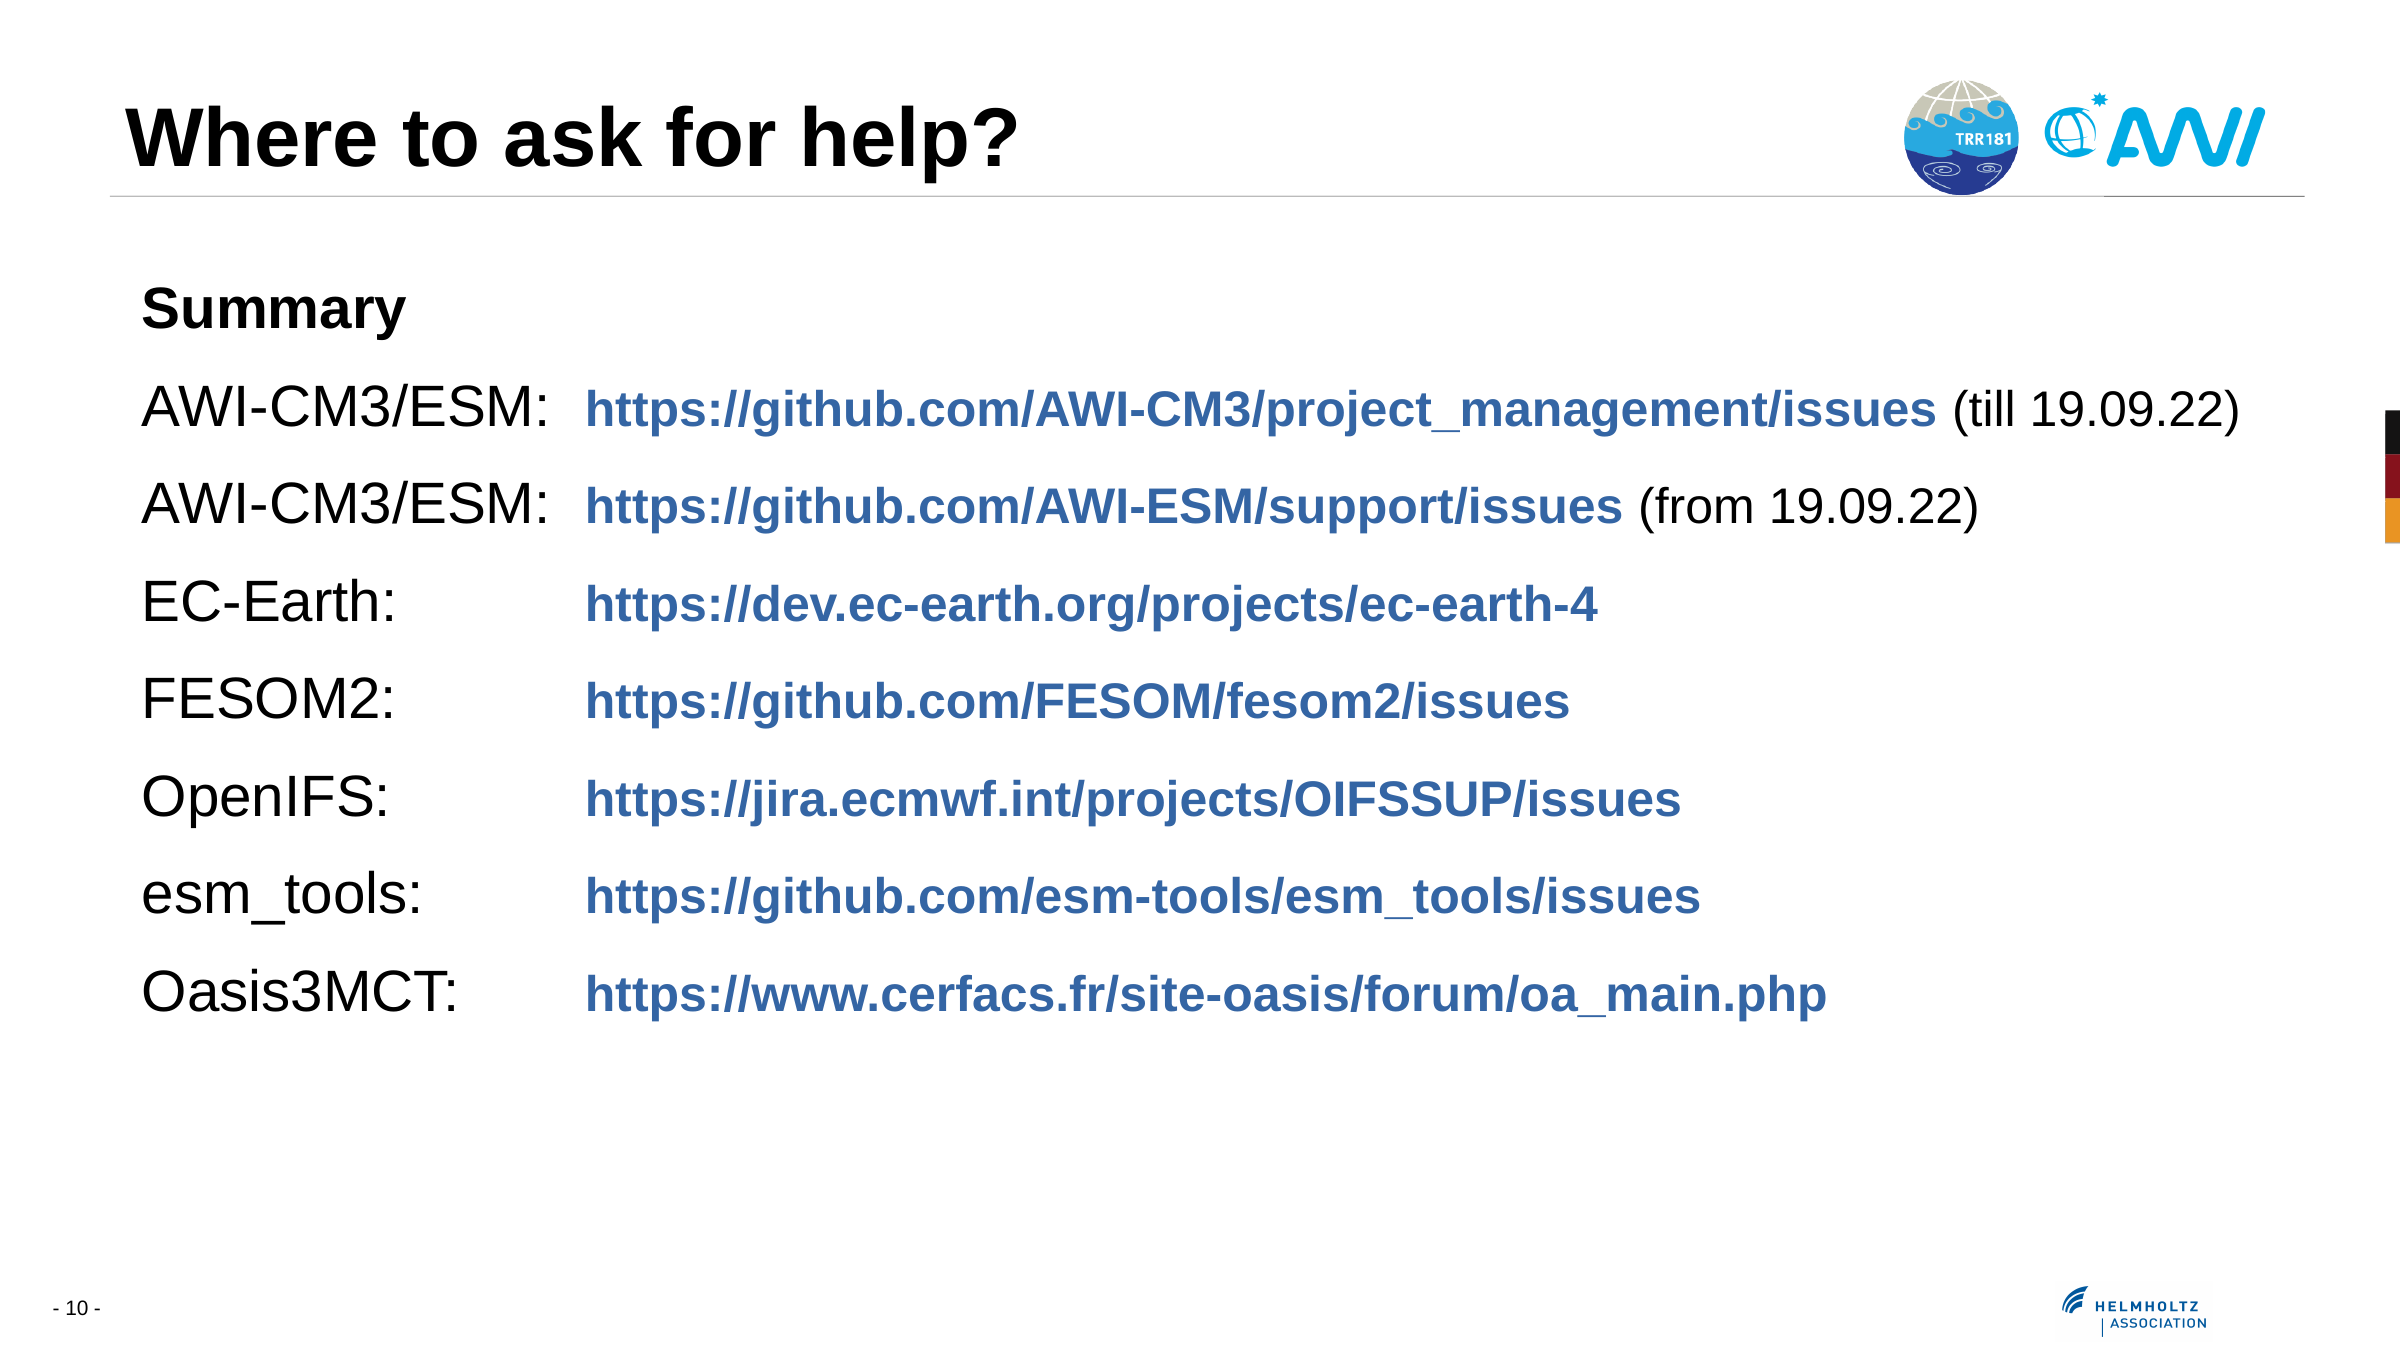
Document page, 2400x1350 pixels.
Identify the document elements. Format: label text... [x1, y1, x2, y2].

text_box Summary AWI-CM3/ESM: https://github.com/AWI-CM3/project_management/issues (till 19.09.22) AWI-CM3/ESM: https://github.com/AWI-ESM/support/issues (from 19.09.22) EC-Earth: https://dev.ec-earth.org/projects/ec-earth-4 FESOM2: https://github.com/FESOM/fesom2/issues OpenIFS: https://jira.ecmwf.int/projects/OIFSSUP/issues esm_tools: https://github.com/esm-tools/esm_tools/issues Oasis3MCT: https://www.cerfacs.fr/site-oasis/forum/oa_main.php [127, 236, 2273, 1350]
text_box Where to ask for help? [110, 75, 2297, 195]
